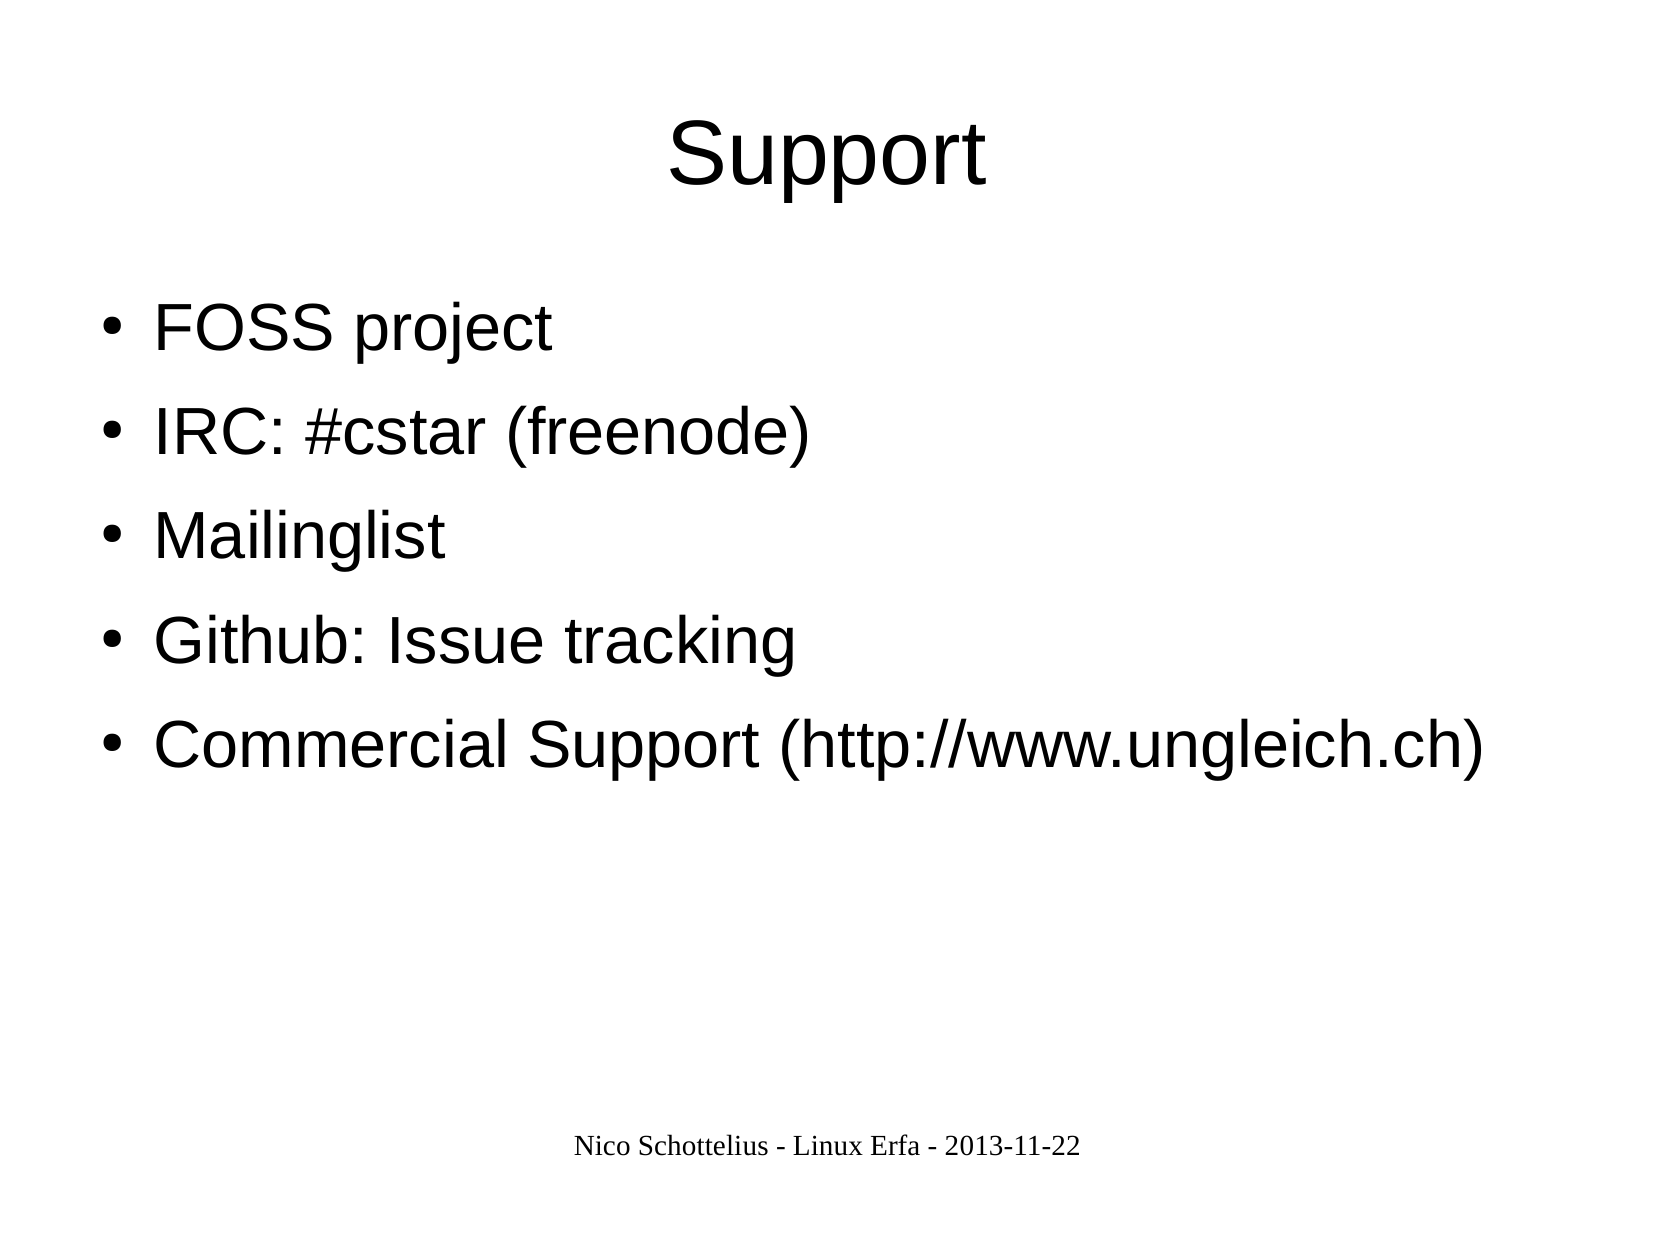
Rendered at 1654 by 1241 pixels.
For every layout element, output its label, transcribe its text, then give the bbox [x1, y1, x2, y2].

title Support [82, 49, 1571, 257]
list FOSS project IRC: #cstar (freenode) Mailinglist Github: Issue tracking Commercial Support (http://www.ungleich.ch) [82, 290, 1538, 885]
